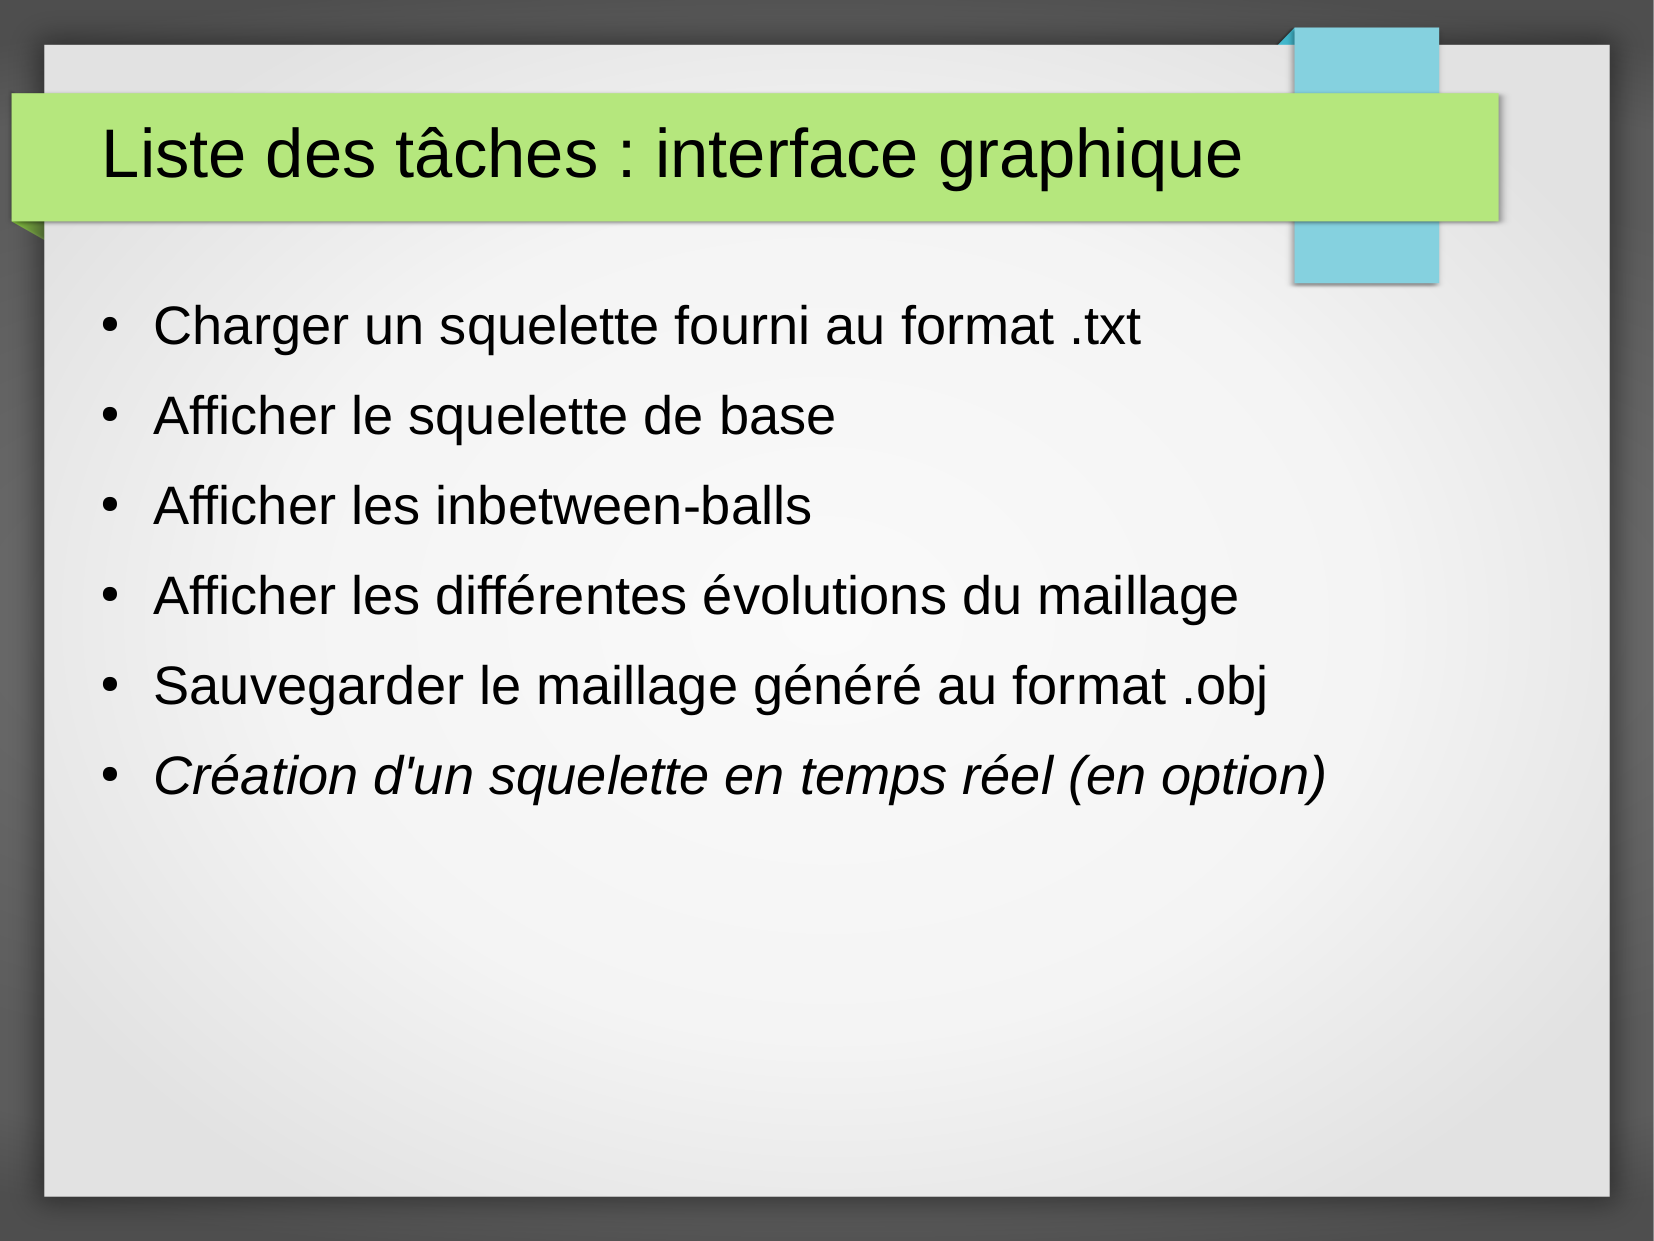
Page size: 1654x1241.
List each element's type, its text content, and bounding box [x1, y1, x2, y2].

list Charger un squelette fourni au format .txt Afficher le squelette de base Afficher les inbetween-balls Afficher les différentes évolutions du maillage Sauvegarder le maillage généré au format .obj Création d'un squelette en temps réel (en option) [82, 295, 1571, 1015]
title Liste des tâches : interface graphique [82, 94, 1264, 213]
picture [0, 0, 1654, 1241]
